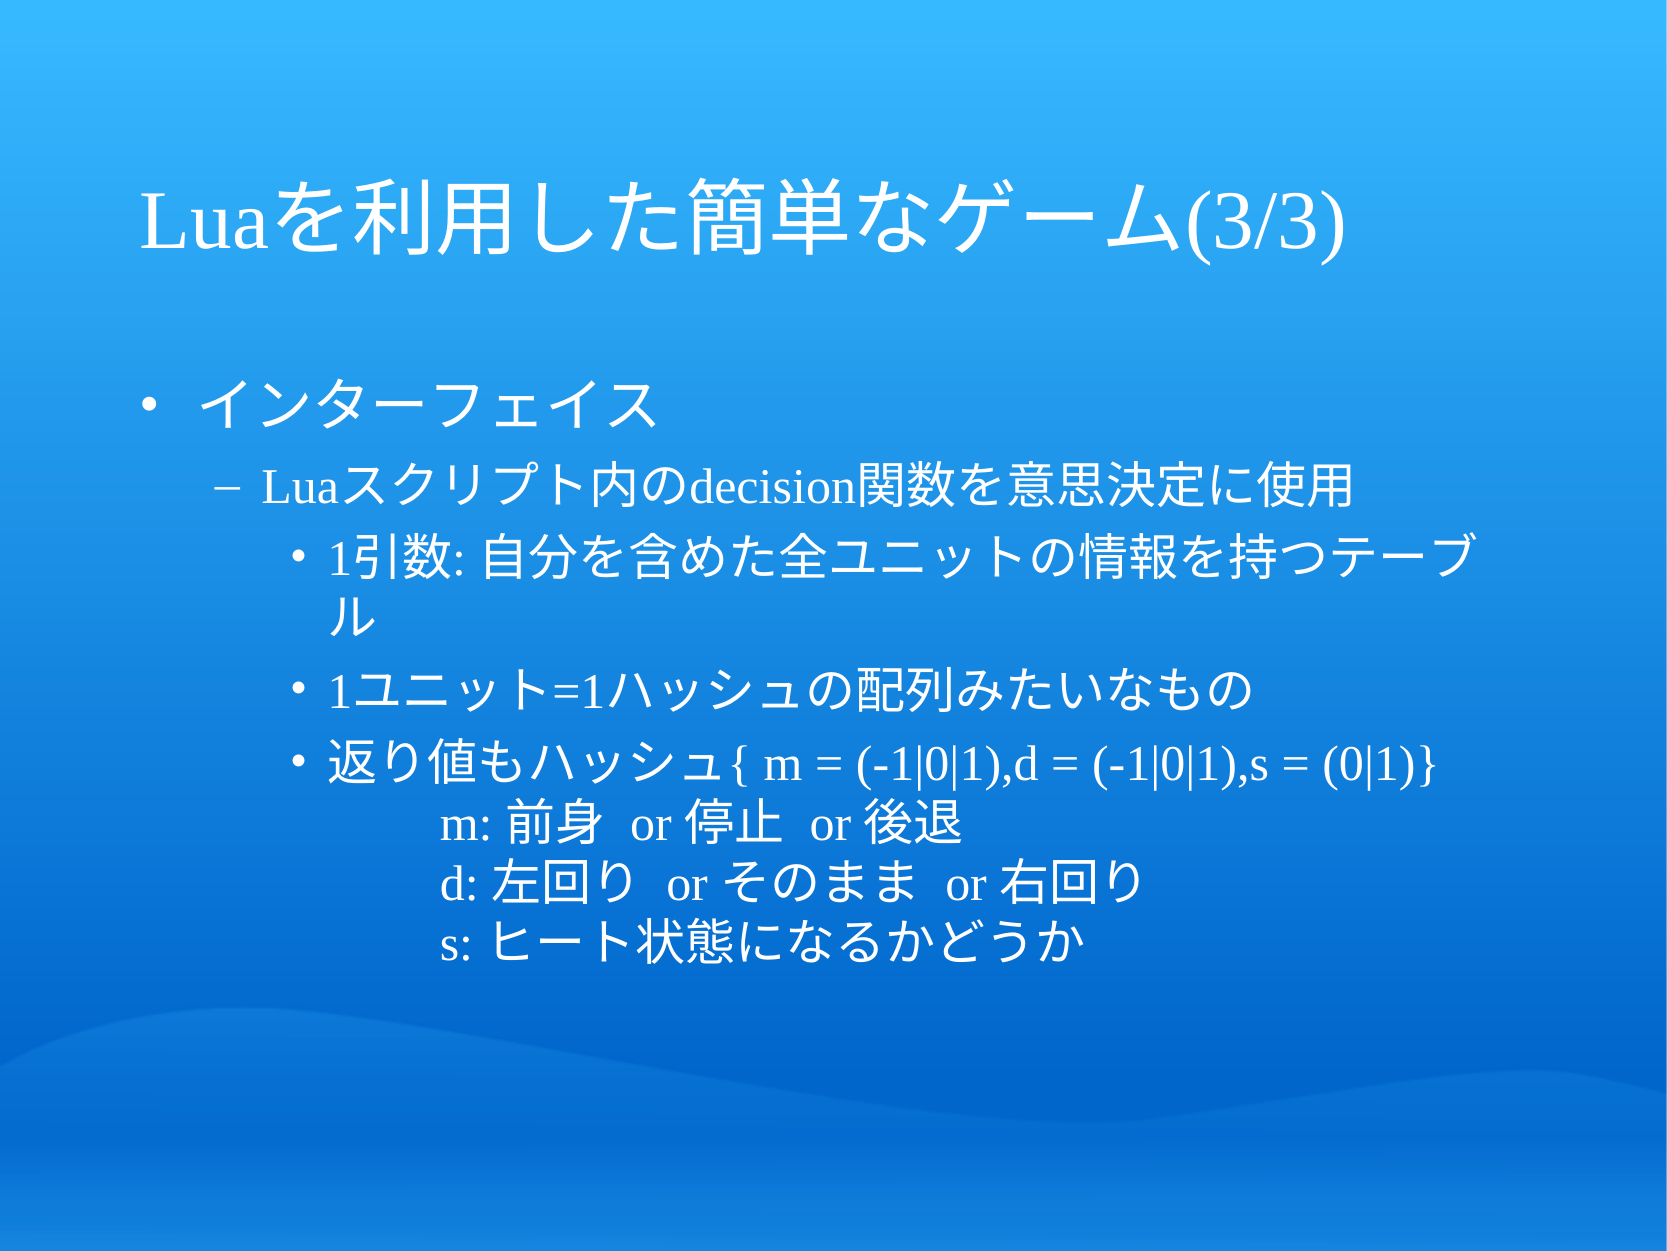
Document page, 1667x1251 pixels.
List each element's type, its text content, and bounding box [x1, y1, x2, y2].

list インターフェイス Luaスクリプト内のdecision関数を意思決定に使用 1引数: 自分を含めた全ユニットの情報を持つテーブル 1ユニット=1ハッシュの配列みたいなもの 返り値もハッシュ{ m = (-1|0|1),d = (-1|0|1),s = (0|1)} m: 前身 or 停止 or 後退 d: 左回り or そのまま or 右回り s: ヒート状態になるかどうか [124, 360, 1542, 1127]
picture [0, 0, 1667, 1251]
title Luaを利用した簡単なゲーム(3/3) [124, 103, 1542, 328]
